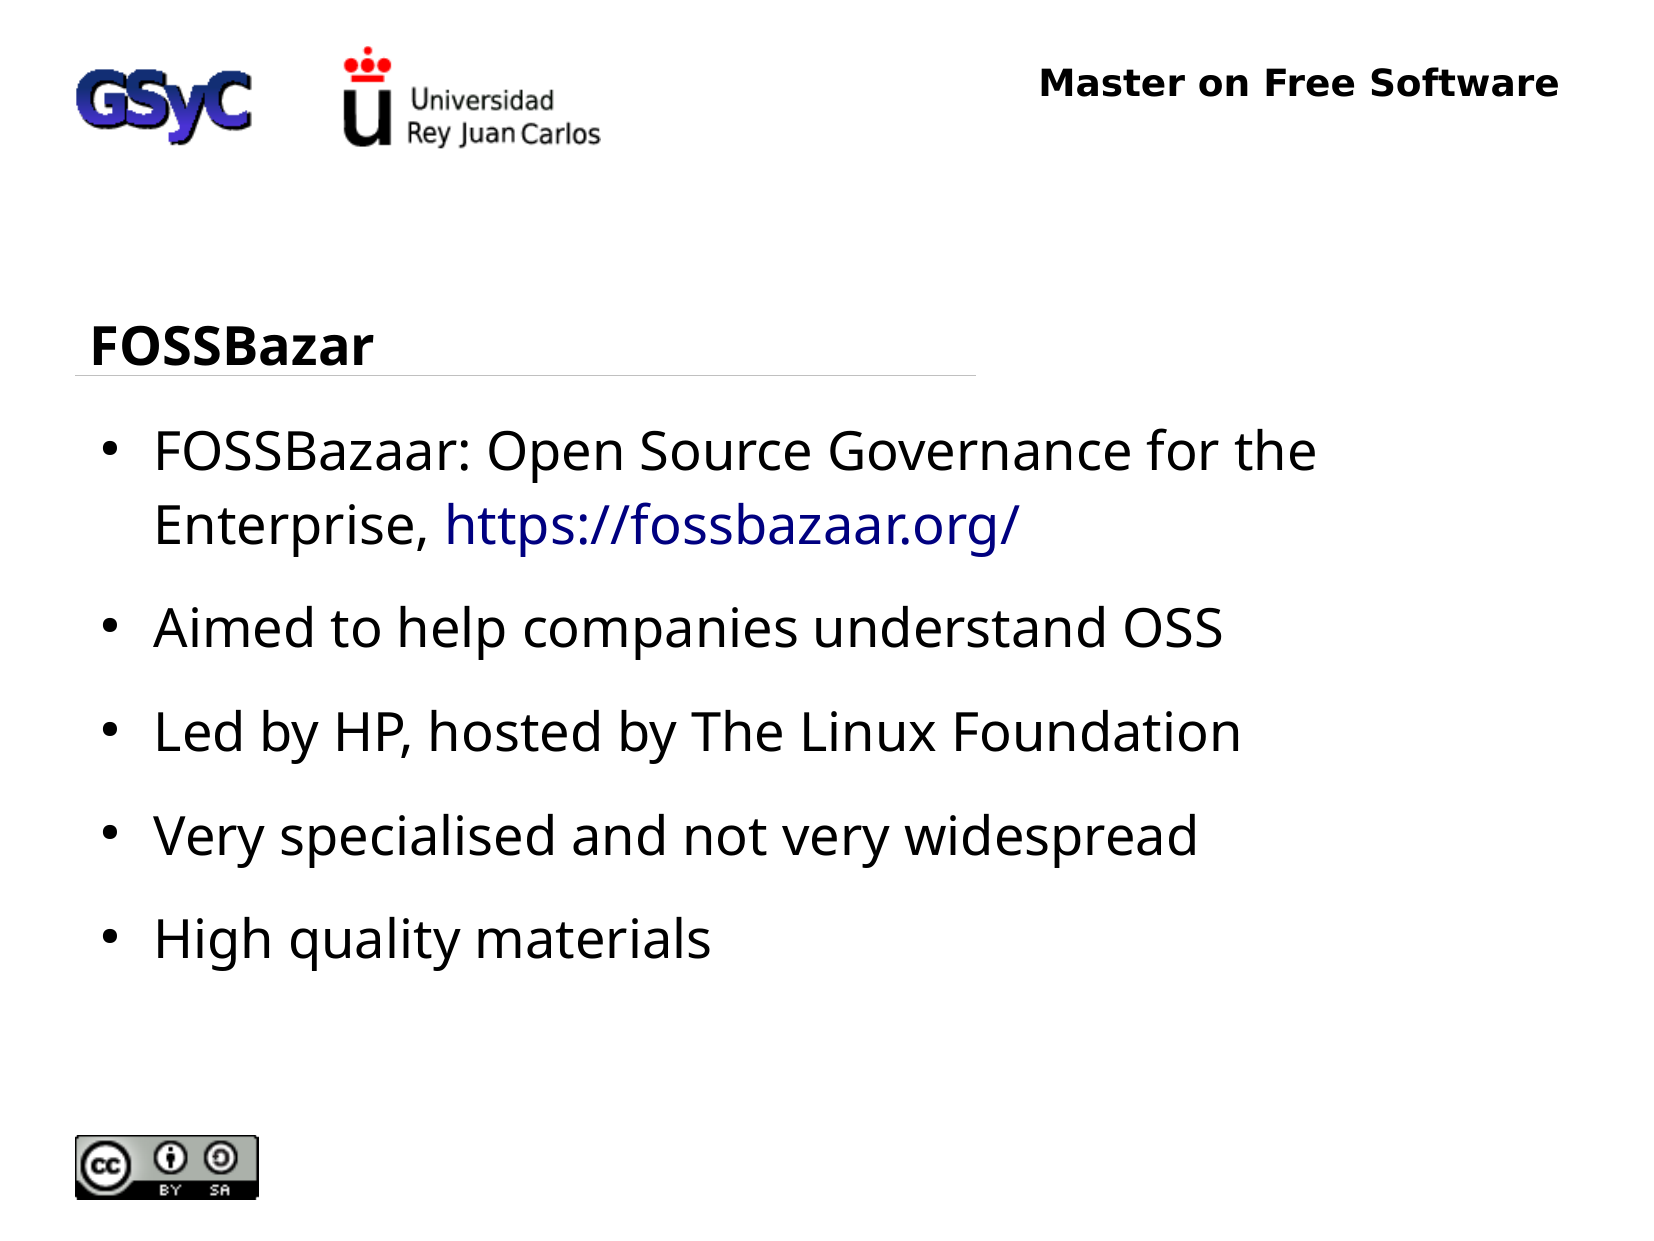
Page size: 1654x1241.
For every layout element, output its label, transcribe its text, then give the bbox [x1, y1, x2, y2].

list FOSSBazaar: Open Source Governance for the Enterprise, https://fossbazaar.org/ Aimed to help companies understand OSS Led by HP, hosted by The Linux Foundation Very specialised and not very widespread High quality materials [82, 412, 1571, 1109]
text_box FOSSBazar [75, 300, 1538, 381]
text_box [75, 412, 1576, 1163]
picture [75, 46, 601, 150]
picture [75, 1163, 259, 1200]
